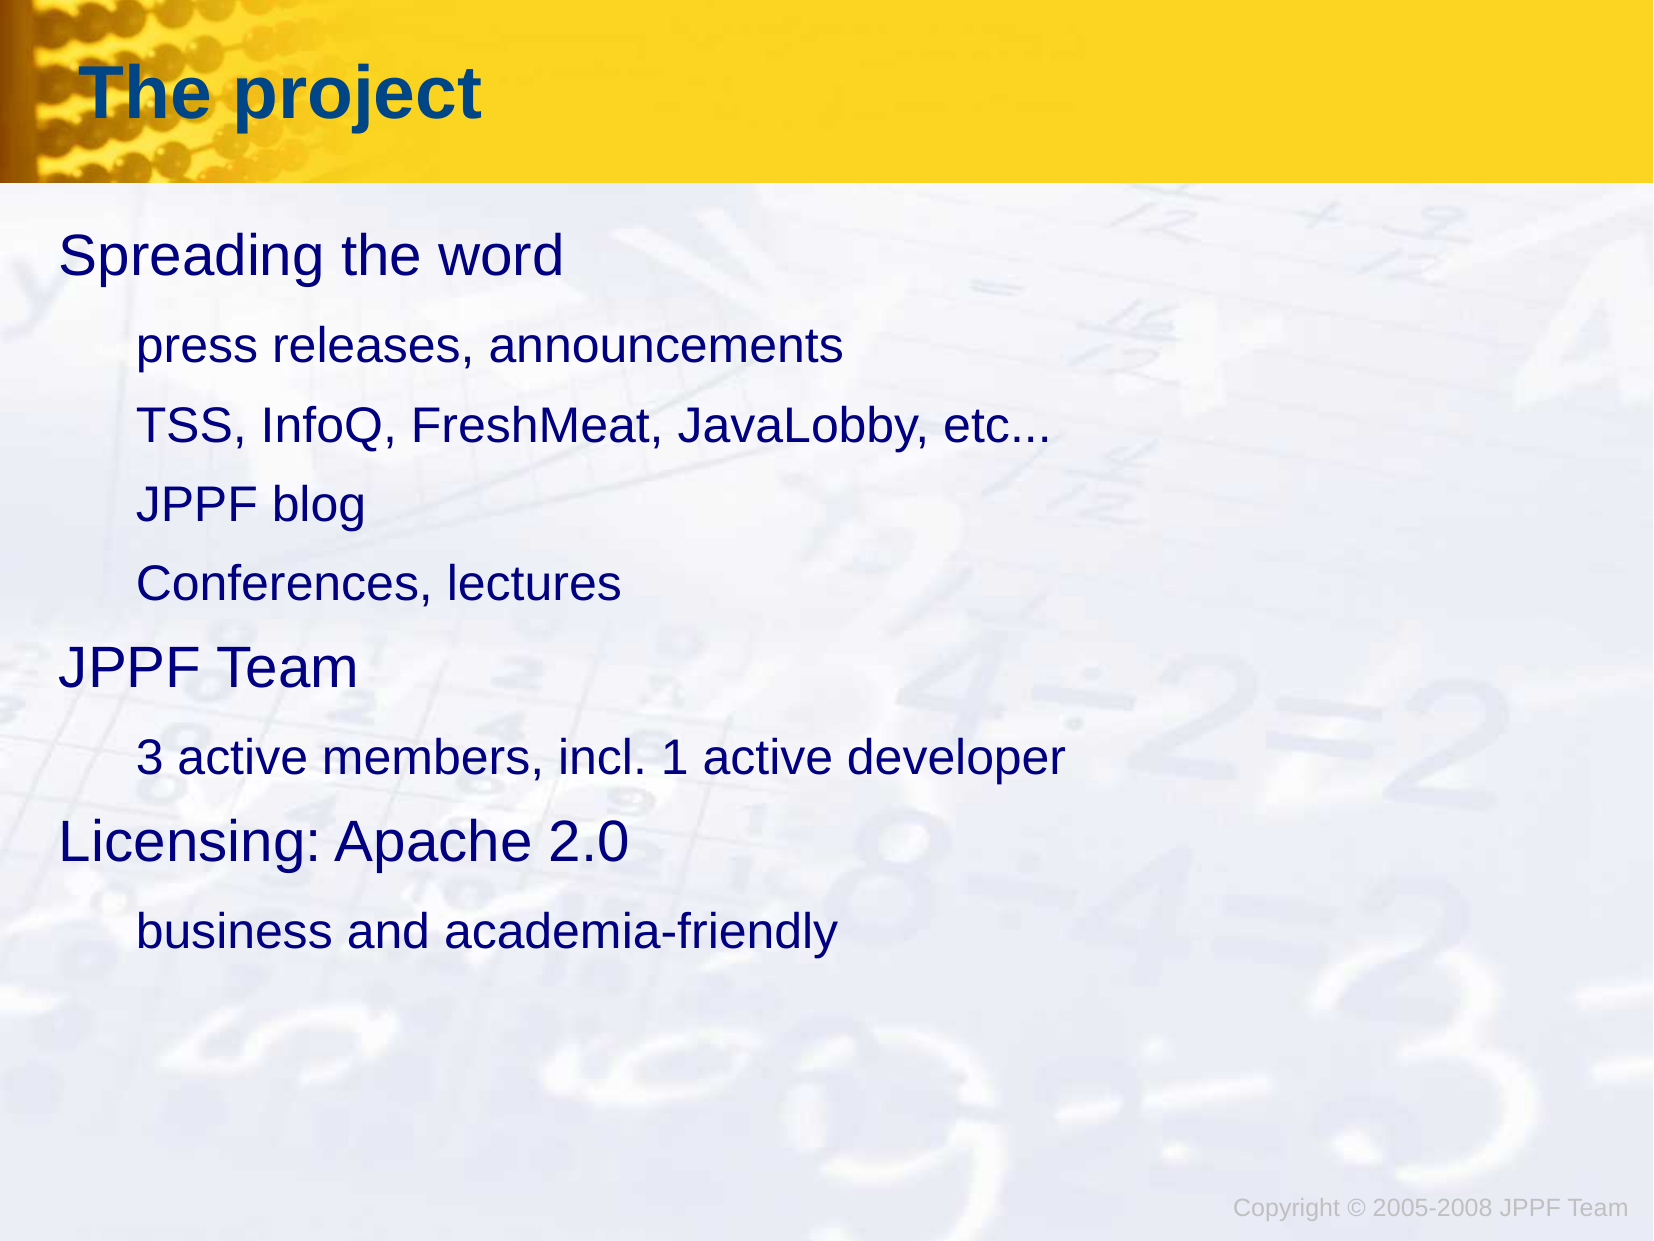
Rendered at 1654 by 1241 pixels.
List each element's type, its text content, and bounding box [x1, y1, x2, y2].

picture [0, 0, 1654, 1241]
list Spreading the word press releases, announcements TSS, InfoQ, FreshMeat, JavaLobby, etc... JPPF blog Conferences, lectures JPPF Team 3 active members, incl. 1 active developer Licensing: Apache 2.0 business and academia-friendly [41, 222, 1529, 1218]
title The project [78, 25, 1567, 161]
